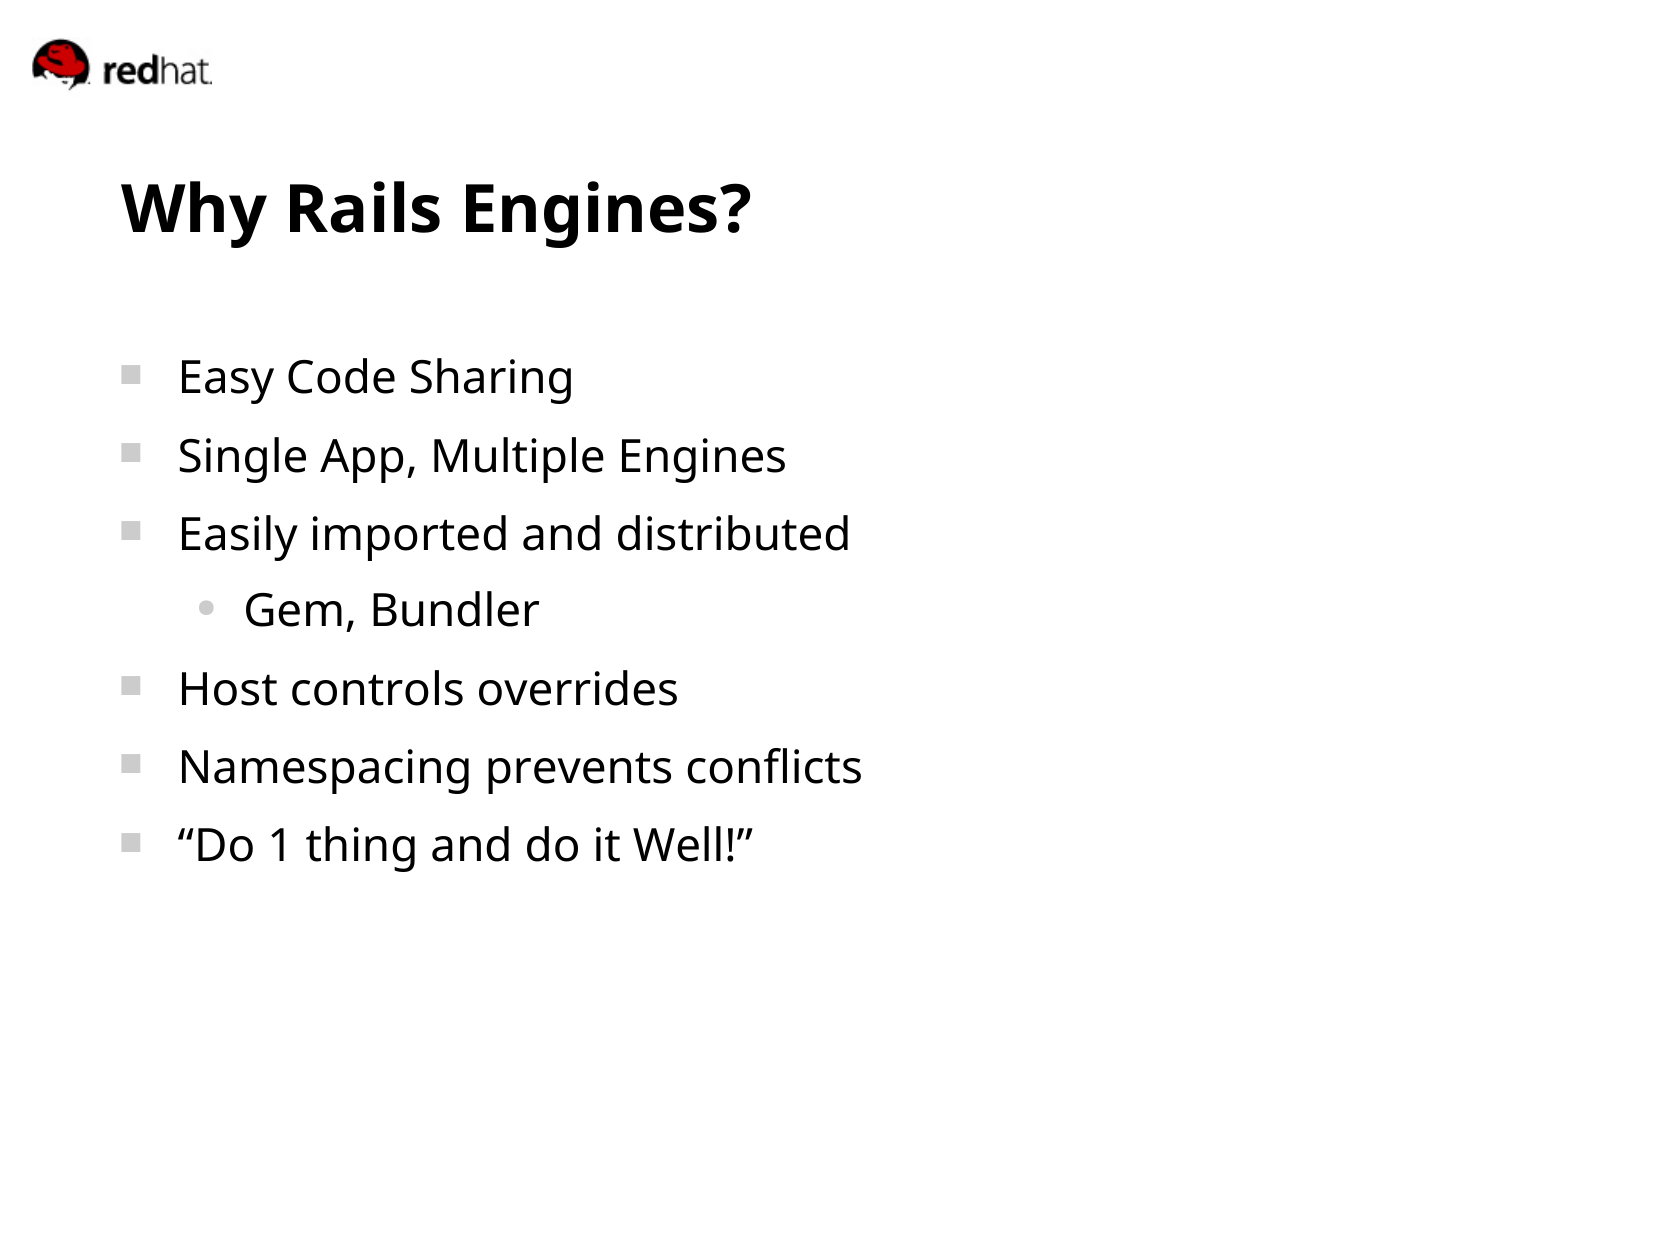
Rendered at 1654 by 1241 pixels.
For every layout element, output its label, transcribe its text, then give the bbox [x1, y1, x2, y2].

list Easy Code Sharing Single App, Multiple Engines Easily imported and distributed Gem, Bundler Host controls overrides Namespacing prevents conflicts “Do 1 thing and do it Well!” [121, 344, 1534, 1127]
title Why Rails Engines? [121, 102, 1534, 310]
picture [31, 37, 212, 98]
